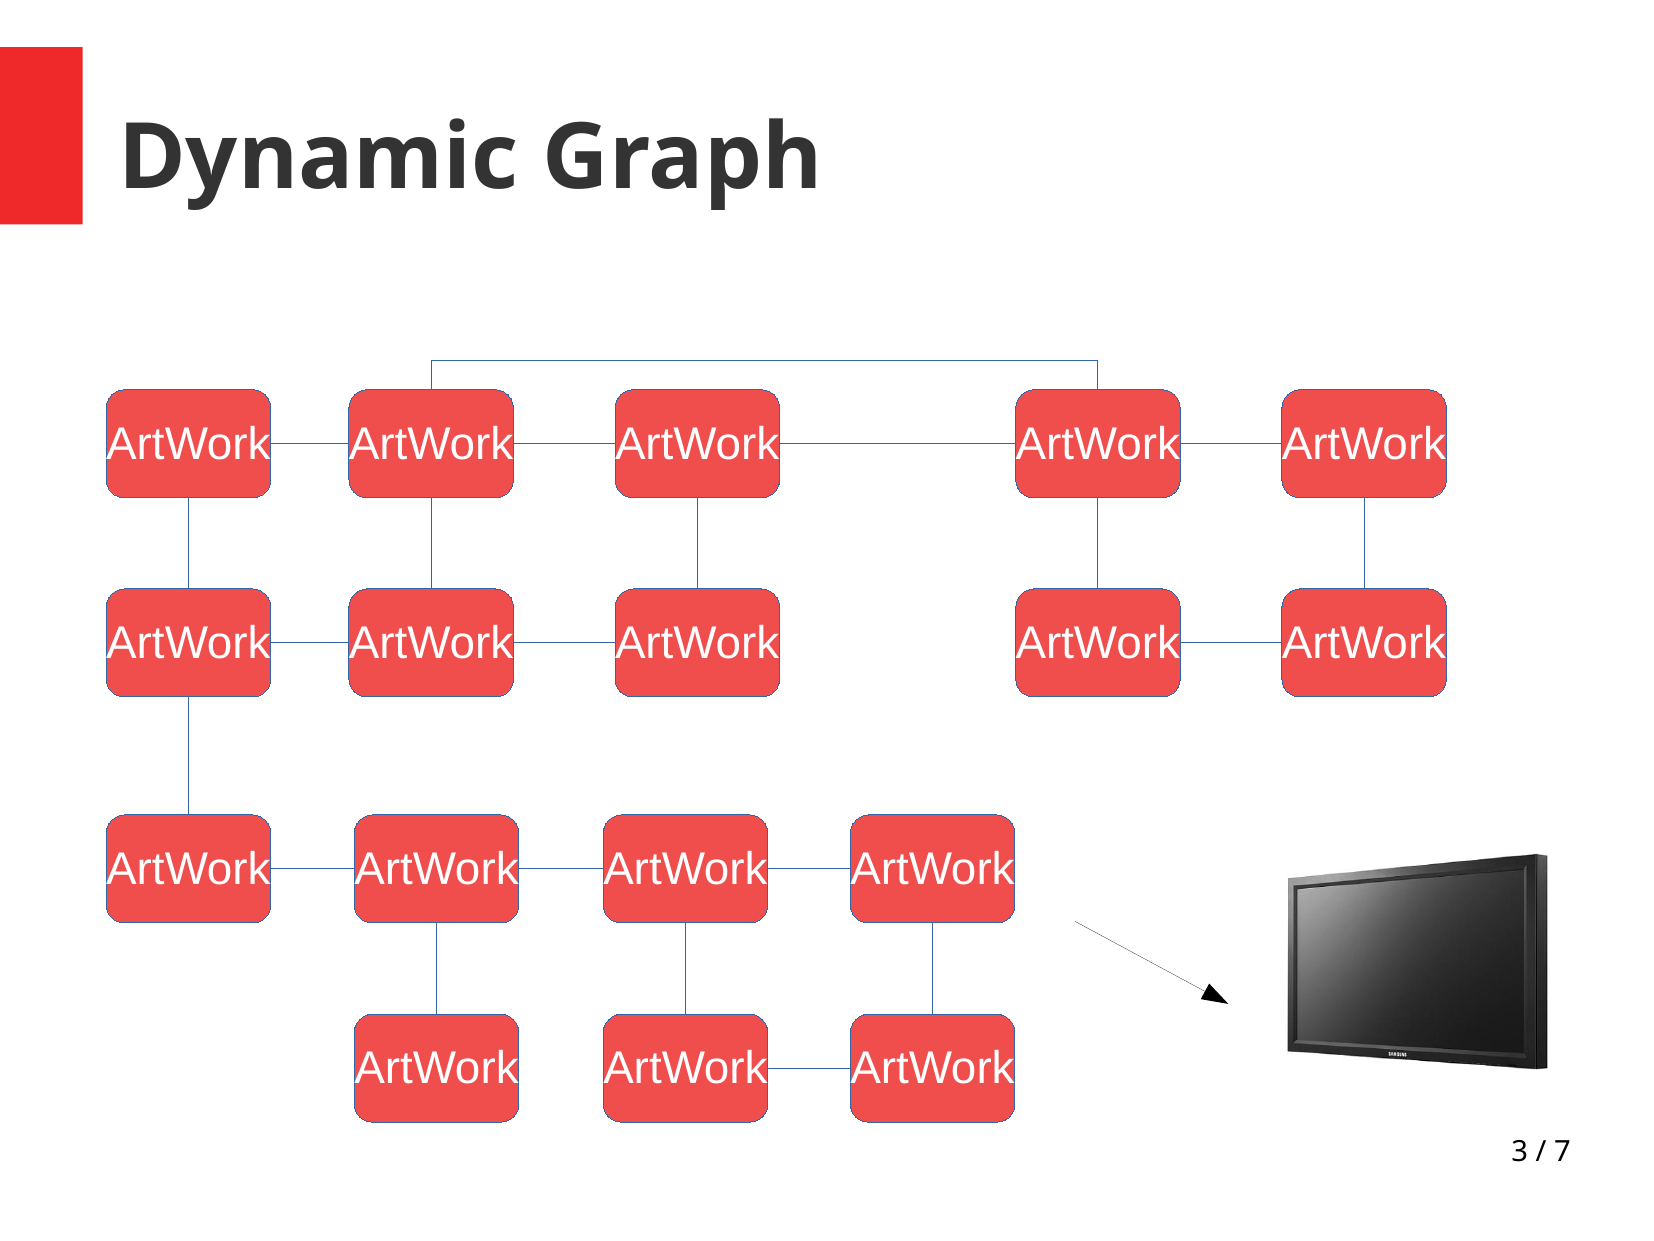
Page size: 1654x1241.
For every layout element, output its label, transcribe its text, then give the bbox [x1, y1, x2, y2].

text_box ArtWork [116, 630, 127, 645]
text_box ArtWork [1281, 588, 1447, 697]
text_box ArtWork [364, 856, 375, 871]
text_box ArtWork [354, 814, 519, 923]
text_box ArtWork [613, 856, 624, 871]
text_box ArtWork [348, 588, 514, 697]
text_box ArtWork [116, 856, 127, 871]
text_box ArtWork [106, 588, 271, 697]
text_box ArtWork [613, 1055, 624, 1070]
text_box ArtWork [1291, 431, 1302, 446]
text_box ArtWork [1015, 588, 1181, 697]
text_box ArtWork [625, 630, 636, 645]
text_box ArtWork [1291, 630, 1302, 645]
picture [1251, 838, 1583, 1087]
text_box ArtWork [358, 431, 369, 446]
text_box ArtWork [615, 389, 780, 498]
text_box ArtWork [1025, 630, 1036, 645]
text_box ArtWork [850, 814, 1015, 923]
title Dynamic Graph [118, 49, 1571, 257]
text_box ArtWork [1281, 389, 1447, 498]
text_box ArtWork [364, 1055, 375, 1070]
text_box ArtWork [116, 431, 127, 446]
text_box ArtWork [106, 389, 271, 498]
text_box ArtWork [603, 814, 768, 923]
text_box ArtWork [850, 1014, 1015, 1123]
text_box ArtWork [615, 588, 780, 697]
text_box ArtWork [1015, 389, 1181, 498]
text_box ArtWork [860, 856, 871, 871]
text_box ArtWork [1025, 431, 1036, 446]
text_box ArtWork [358, 630, 369, 645]
text_box ArtWork [860, 1055, 871, 1070]
text_box ArtWork [625, 431, 636, 446]
text_box ArtWork [603, 1014, 768, 1123]
text_box ArtWork [106, 814, 271, 923]
text_box ArtWork [348, 389, 514, 498]
text_box ArtWork [354, 1014, 519, 1123]
